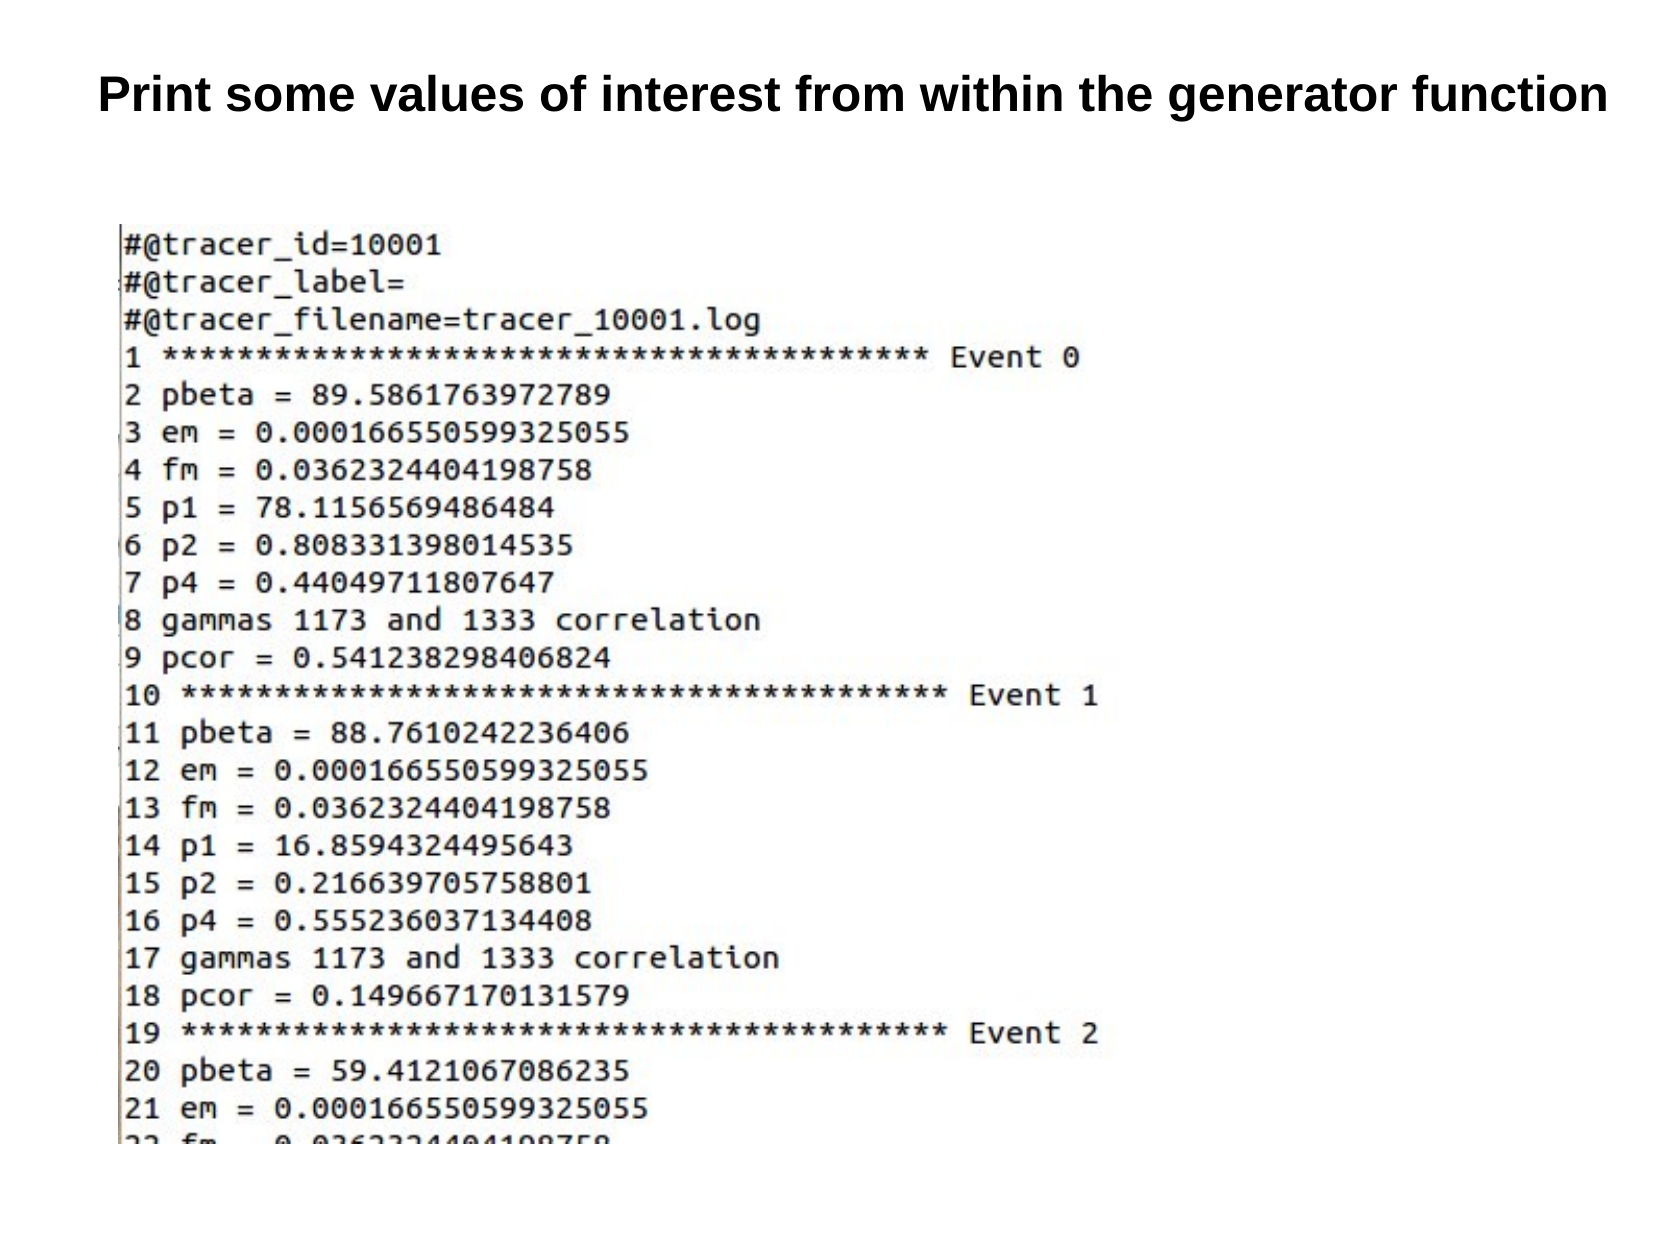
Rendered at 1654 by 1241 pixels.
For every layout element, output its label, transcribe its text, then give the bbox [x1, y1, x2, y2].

picture [118, 224, 1146, 1144]
text_box Print some values of interest from within the generator function [82, 59, 1626, 130]
